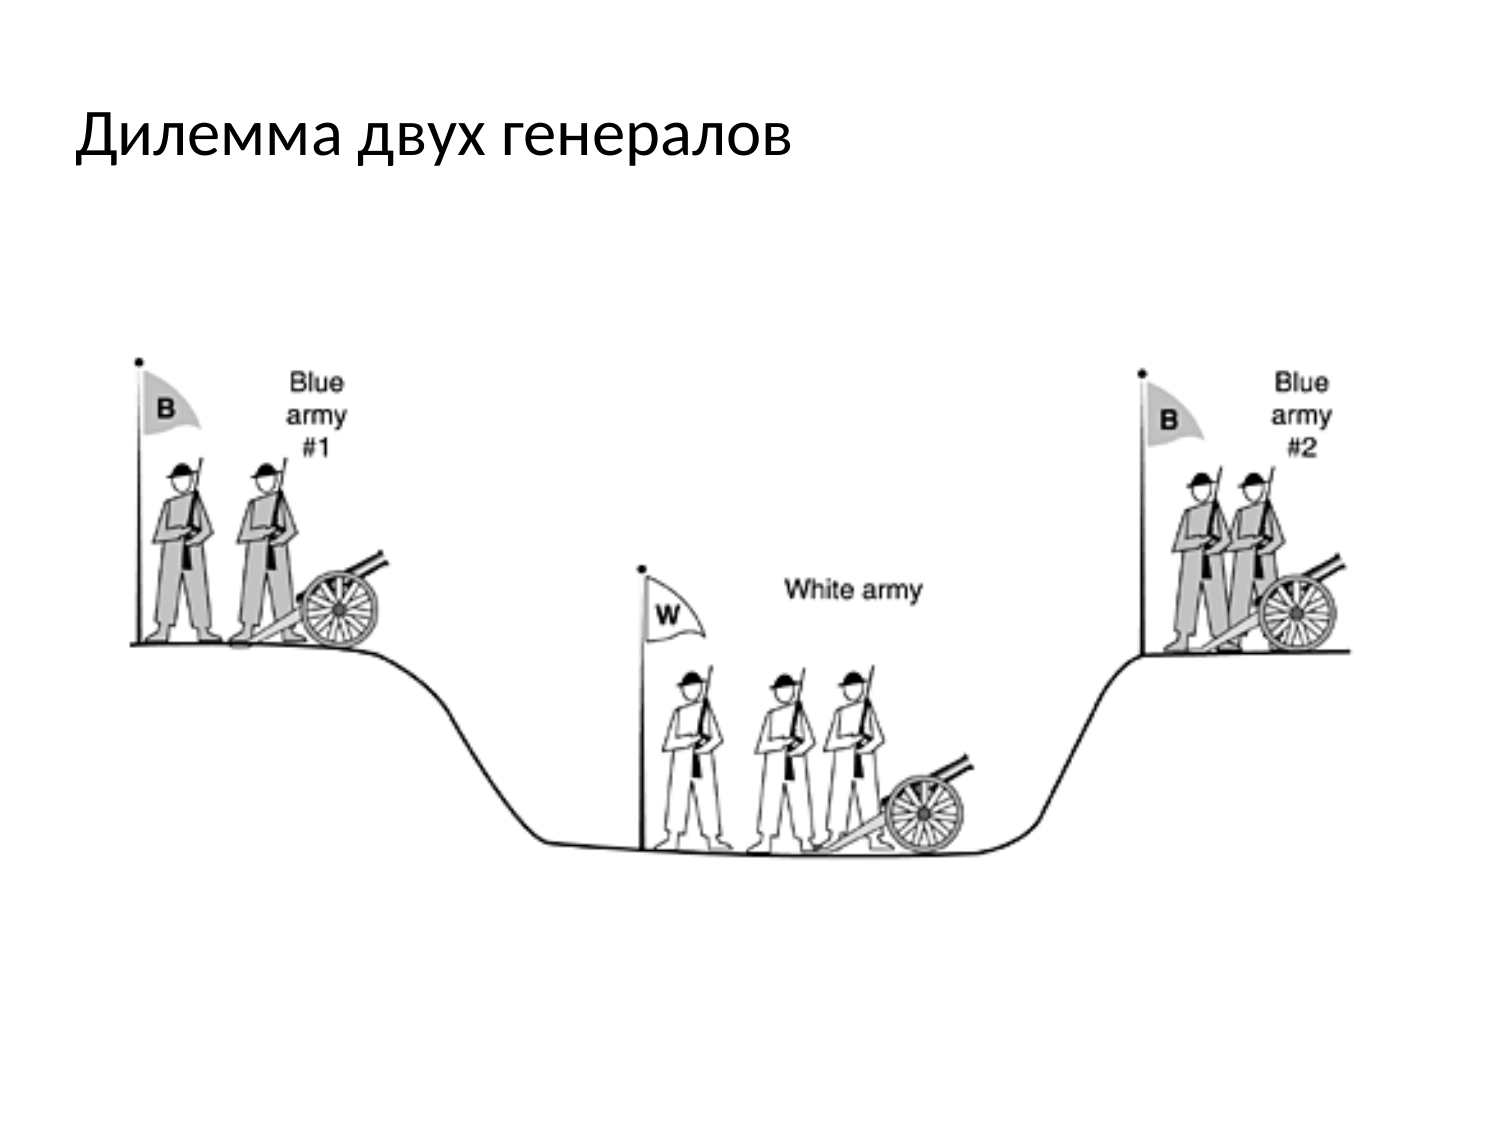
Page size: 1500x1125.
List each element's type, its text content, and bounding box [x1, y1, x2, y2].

picture [123, 351, 1361, 868]
title Дилемма двух генералов [75, 45, 1425, 233]
